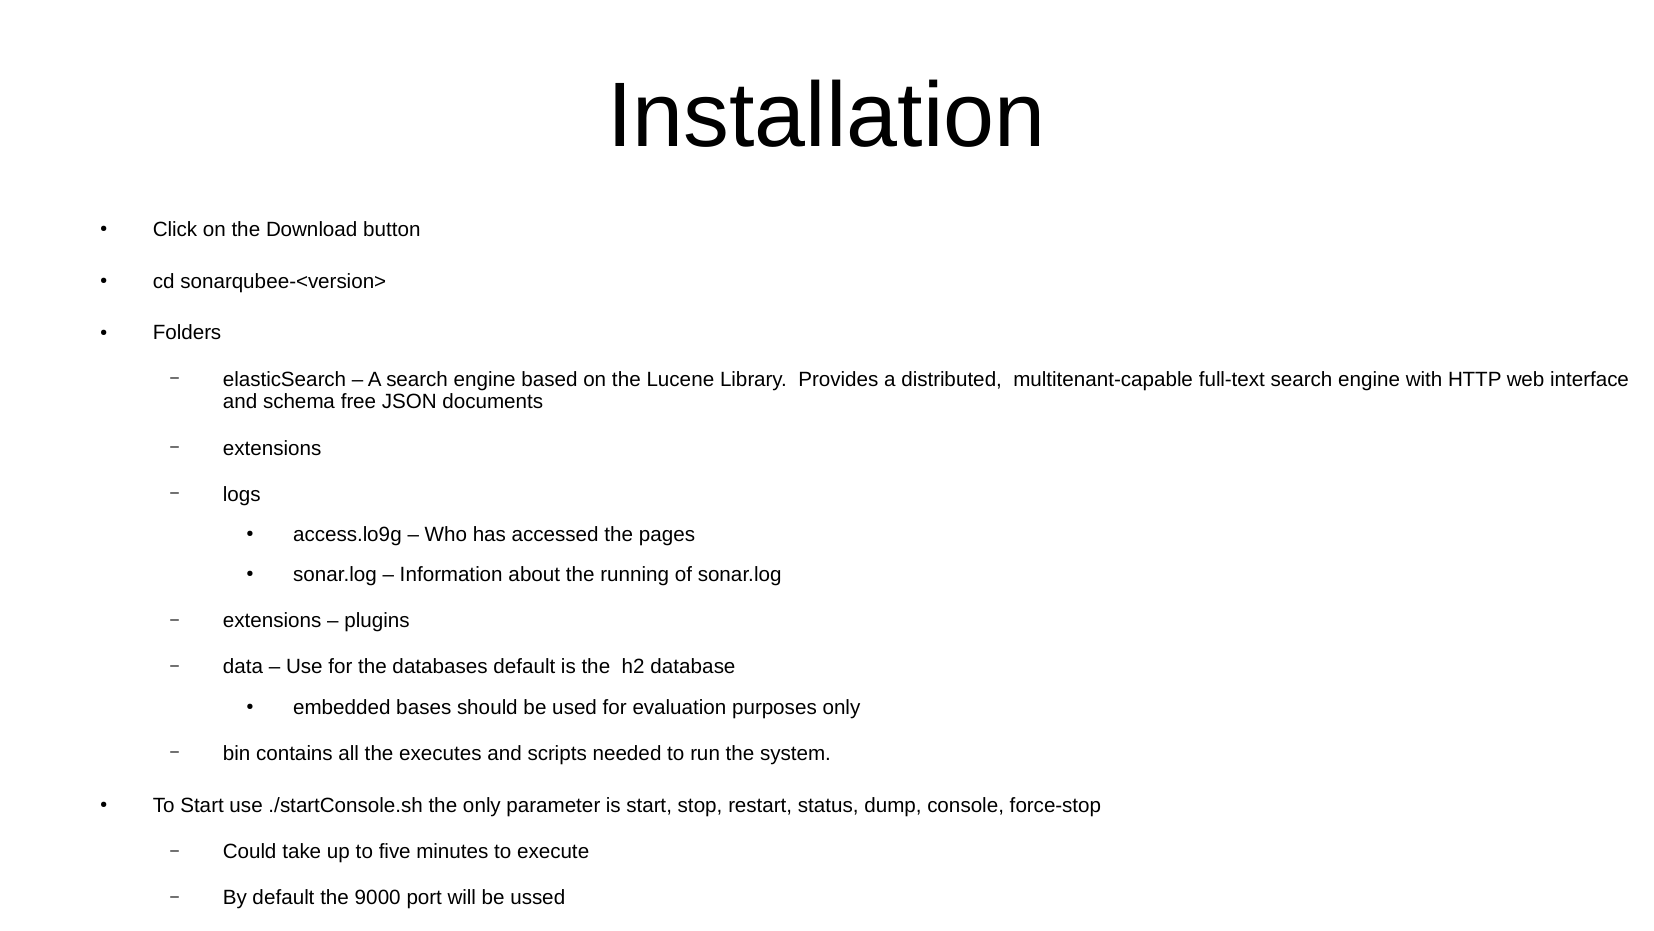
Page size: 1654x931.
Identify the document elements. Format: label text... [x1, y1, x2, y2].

title Installation [82, 37, 1571, 193]
list Click on the Download button cd sonarqubee-<version> Folders elasticSearch – A search engine based on the Lucene Library. Provides a distributed, multitenant-capable full-text search engine with HTTP web interface and schema free JSON documents extensions logs access.lo9g – Who has accessed the pages sonar.log – Information about the running of sonar.log extensions – plugins data – Use for the databases default is the h2 database embedded bases should be used for evaluation purposes only bin contains all the executes and scripts needed to run the system. To Start use ./startConsole.sh the only parameter is start, stop, restart, status, dump, console, force-stop Could take up to five minutes to execute By default the 9000 port will be ussed [82, 217, 1636, 916]
